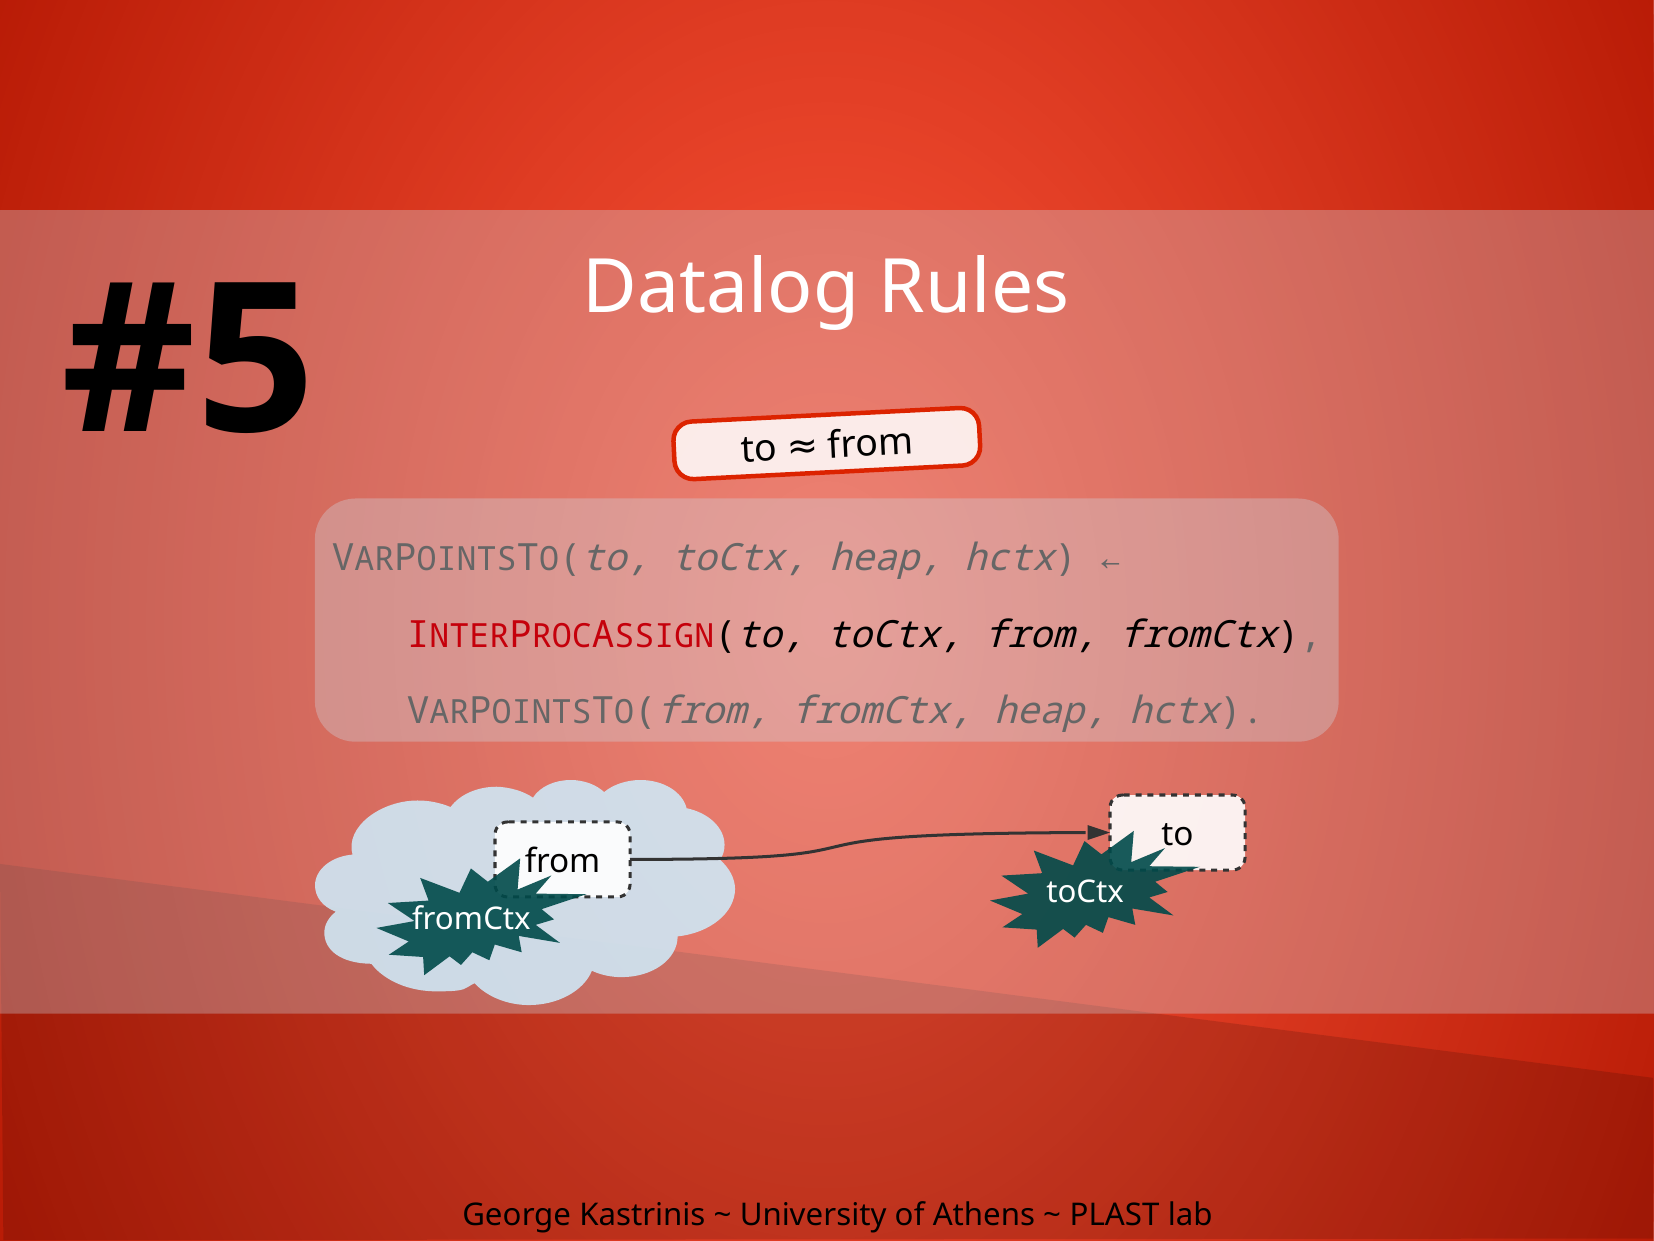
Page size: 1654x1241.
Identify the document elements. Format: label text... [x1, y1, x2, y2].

text_box Datalog Rules [568, 225, 1086, 331]
text_box [0, 210, 1654, 1014]
text_box #5 [46, 201, 361, 451]
text_box toCtx [990, 830, 1201, 948]
text_box George Kastrinis ~ University of Athens ~ PLAST lab [447, 1185, 1207, 1236]
text_box to ≈ from [673, 408, 981, 480]
text_box fromCtx [376, 858, 587, 976]
text_box from [495, 821, 631, 897]
text_box to [1110, 795, 1246, 871]
text_box VARPOINTSTO(to, toCtx, heap, hctx) ← INTERPROCASSIGN(to, toCtx, from, fromCtx), VARPOINTSTO(from, fromCtx, heap, hctx). [314, 498, 1339, 742]
